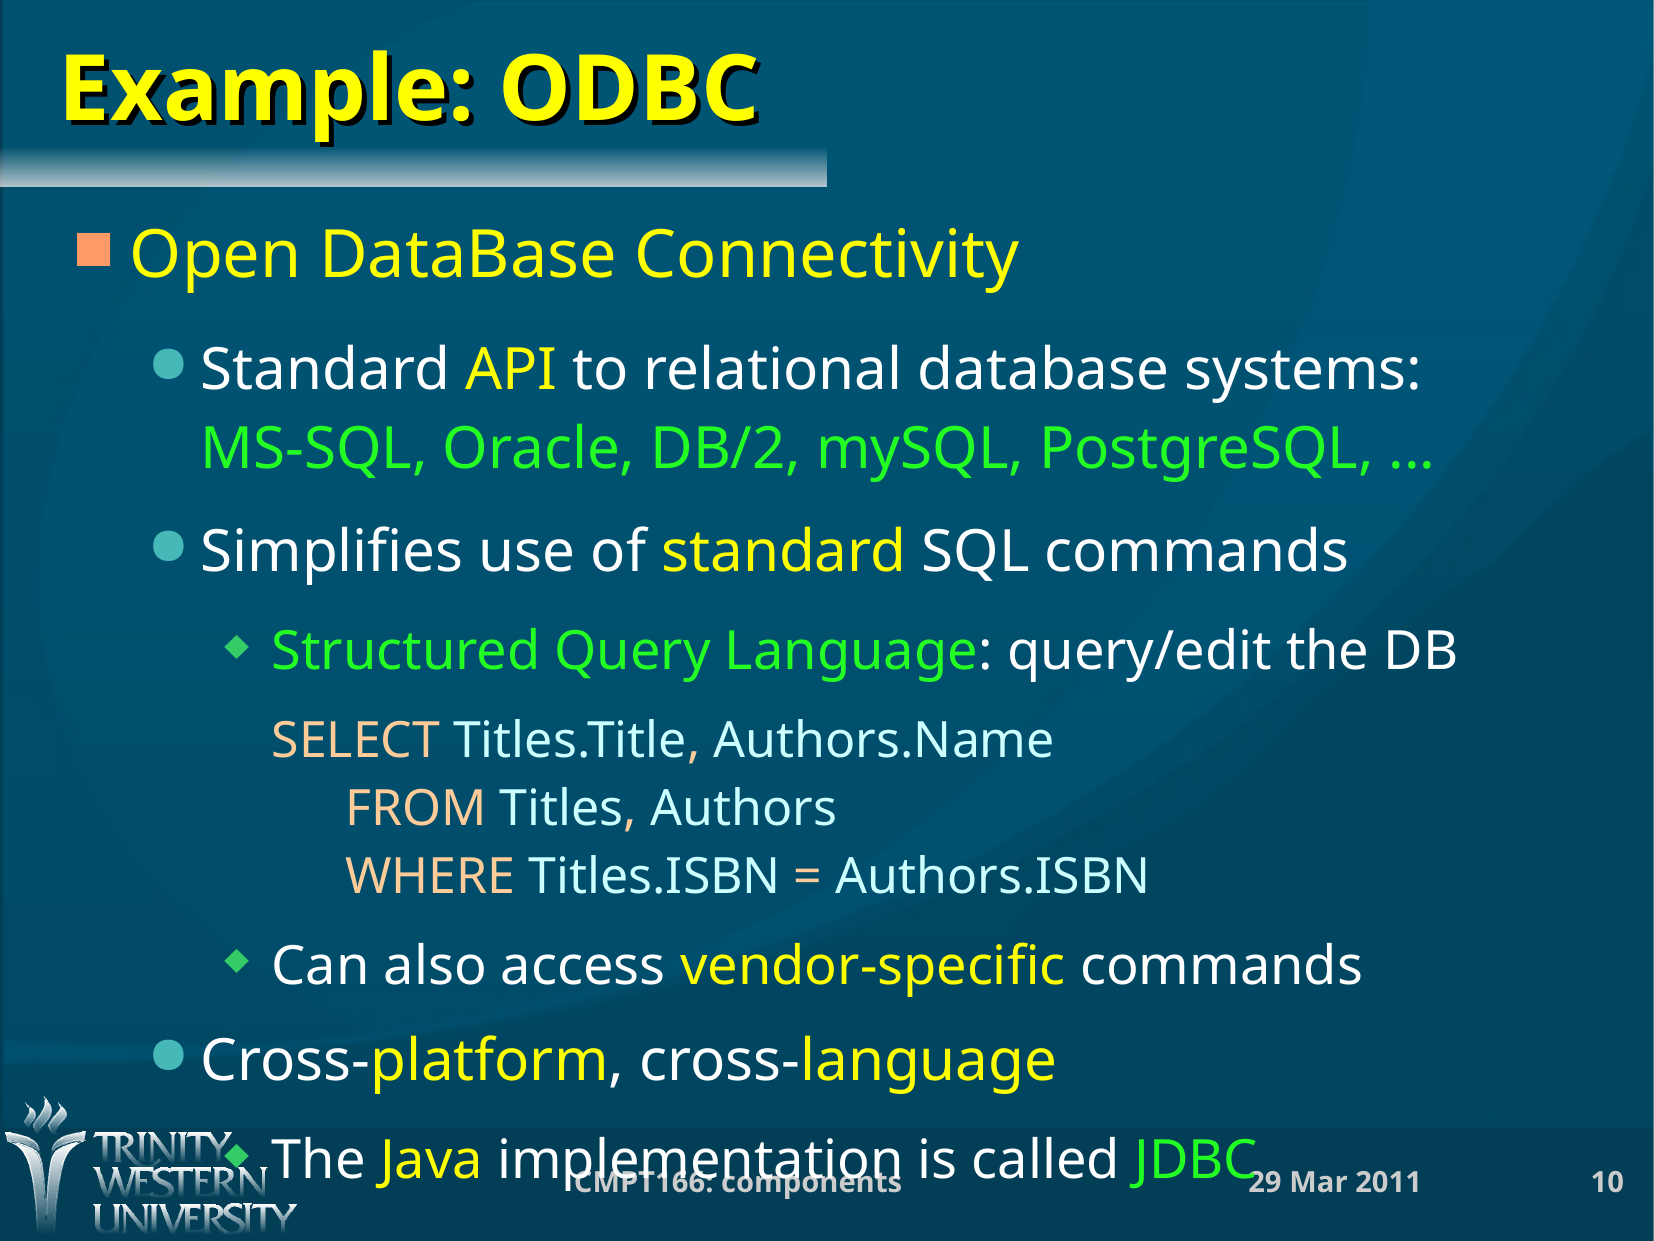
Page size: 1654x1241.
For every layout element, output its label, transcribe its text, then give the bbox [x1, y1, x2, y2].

text_box Client Browser [0, 154, 827, 158]
list Open DataBase Connectivity Standard API to relational database systems: MS-SQL, Oracle, DB/2, mySQL, PostgreSQL, ... Simplifies use of standard SQL commands Structured Query Language: query/edit the DB SELECT Titles.Title, Authors.Name FROM Titles, Authors WHERE Titles.ISBN = Authors.ISBN Can also access vendor-specific commands Cross-platform, cross-language The Java implementation is called JDBC [59, 206, 1625, 1073]
title Example: ODBC [59, 19, 1595, 148]
picture [38, 1227, 54, 1232]
